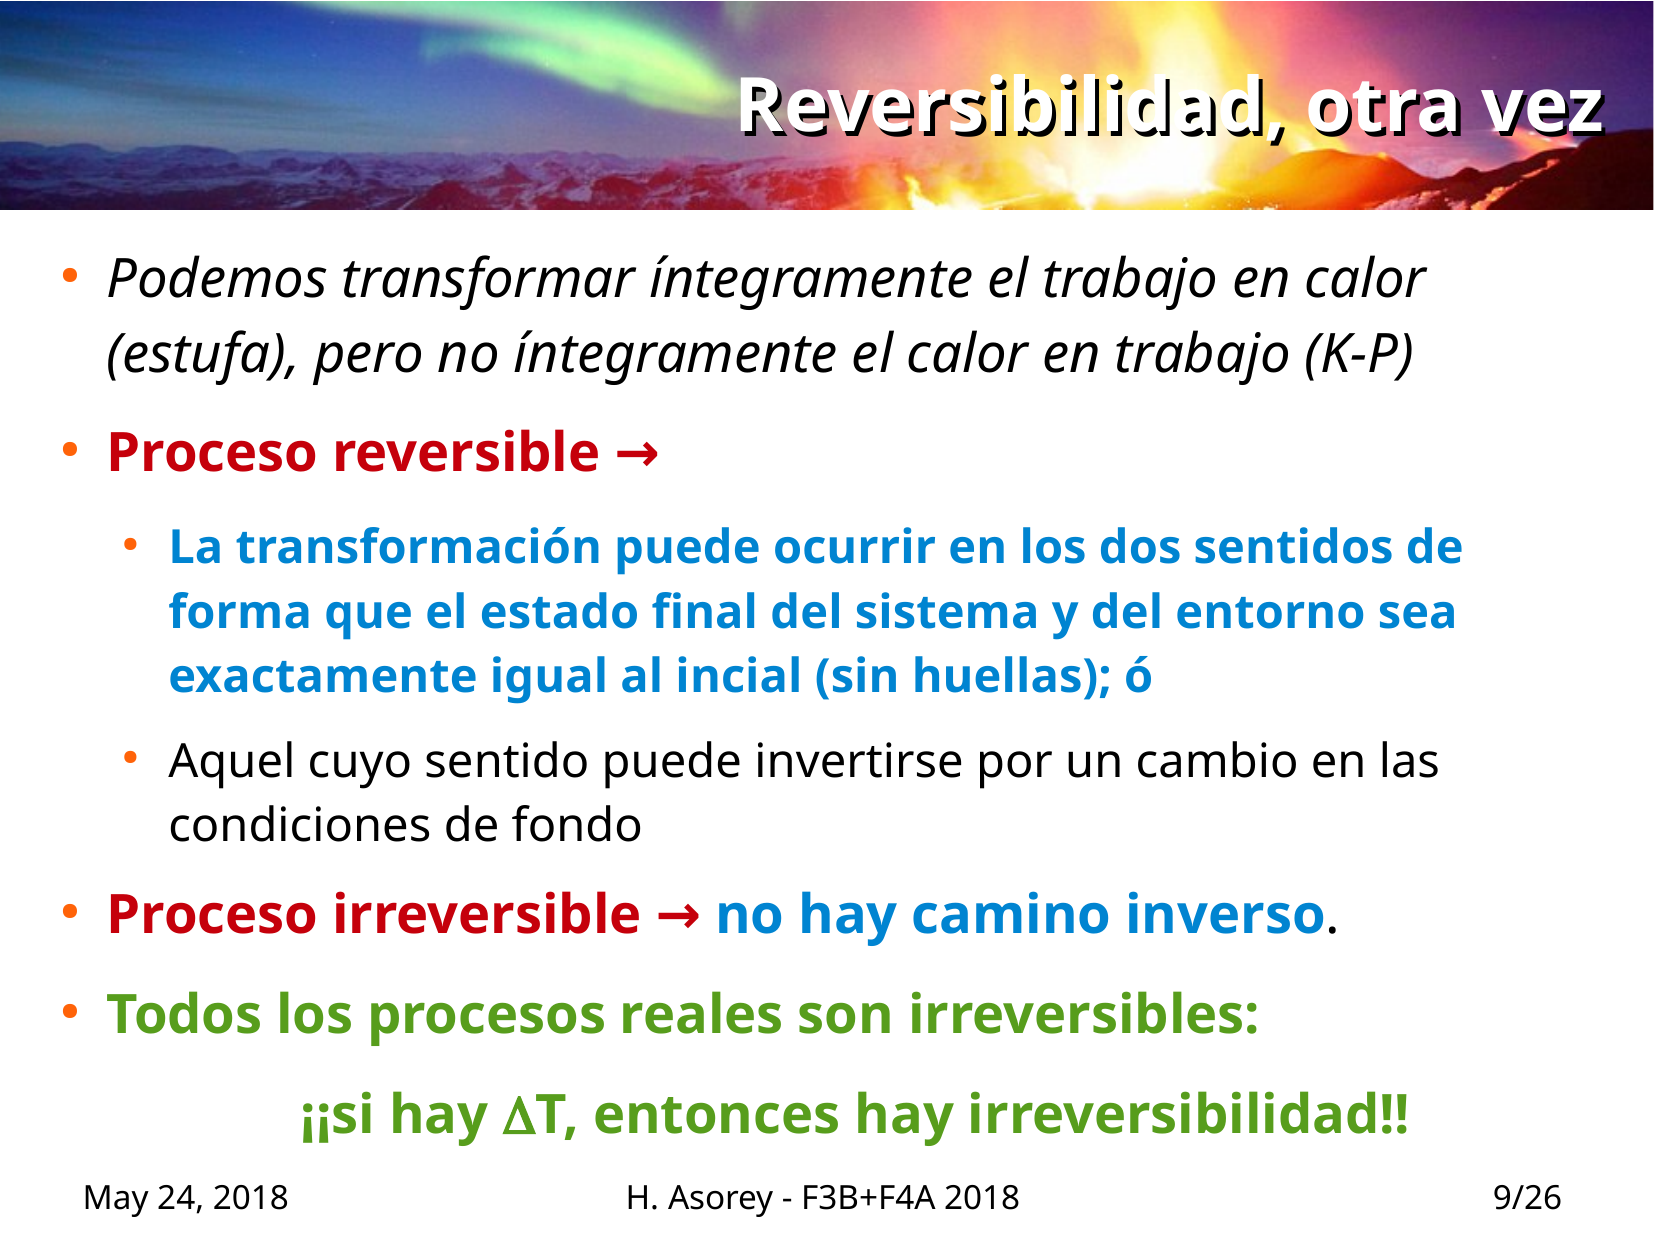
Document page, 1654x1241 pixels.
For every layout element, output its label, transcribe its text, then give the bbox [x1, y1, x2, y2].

picture [0, 1, 1654, 210]
title Reversibilidad, otra vez [45, 15, 1606, 191]
list Podemos transformar íntegramente el trabajo en calor (estufa), pero no íntegramente el calor en trabajo (K-P) Proceso reversible → La transformación puede ocurrir en los dos sentidos de forma que el estado final del sistema y del entorno sea exactamente igual al incial (sin huellas); ó Aquel cuyo sentido puede invertirse por un cambio en las condiciones de fondo Proceso irreversible → no hay camino inverso. Todos los procesos reales son irreversibles: ¡¡si hay DT, entonces hay irreversibilidad!! [45, 240, 1606, 1156]
